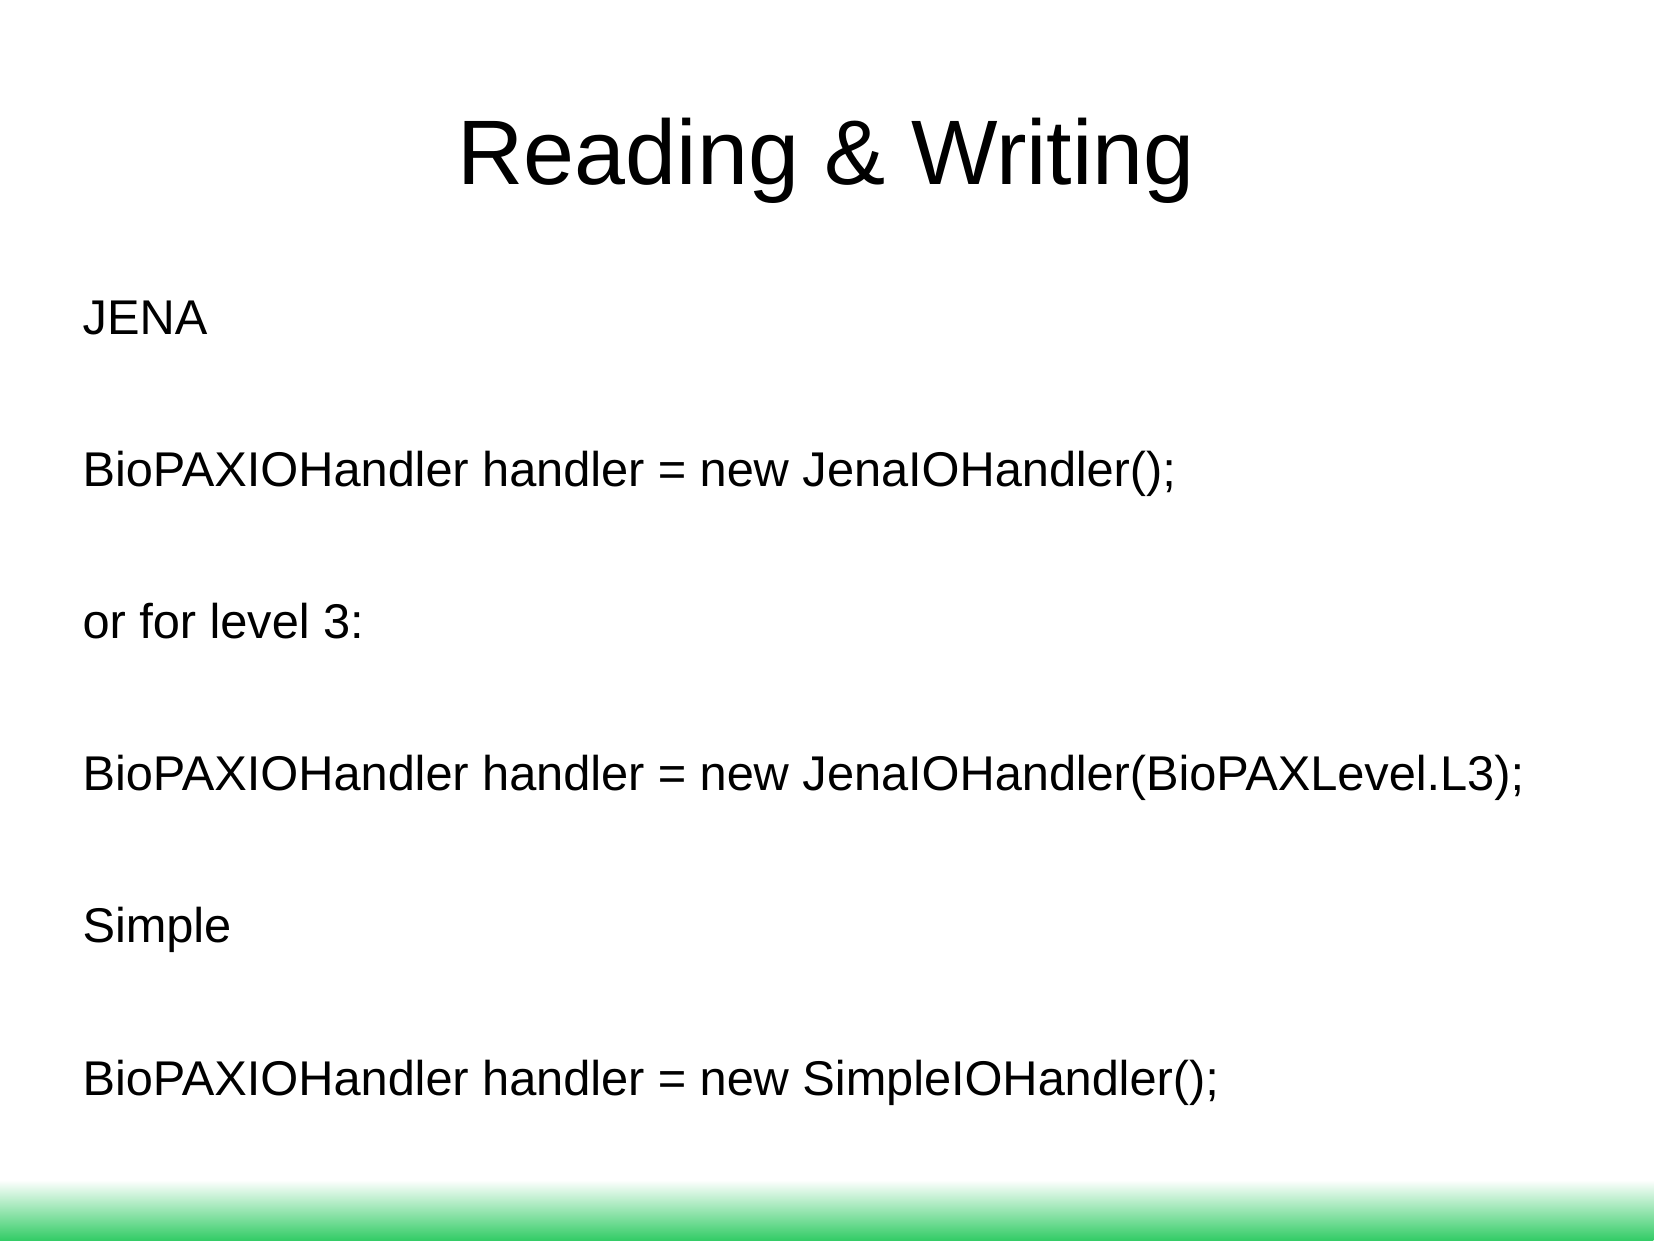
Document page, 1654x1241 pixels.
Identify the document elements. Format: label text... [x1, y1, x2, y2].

title Reading & Writing [82, 49, 1571, 257]
list JENA BioPAXIOHandler handler = new JenaIOHandler(); or for level 3: BioPAXIOHandler handler = new JenaIOHandler(BioPAXLevel.L3); Simple BioPAXIOHandler handler = new SimpleIOHandler(); [82, 290, 1571, 1109]
